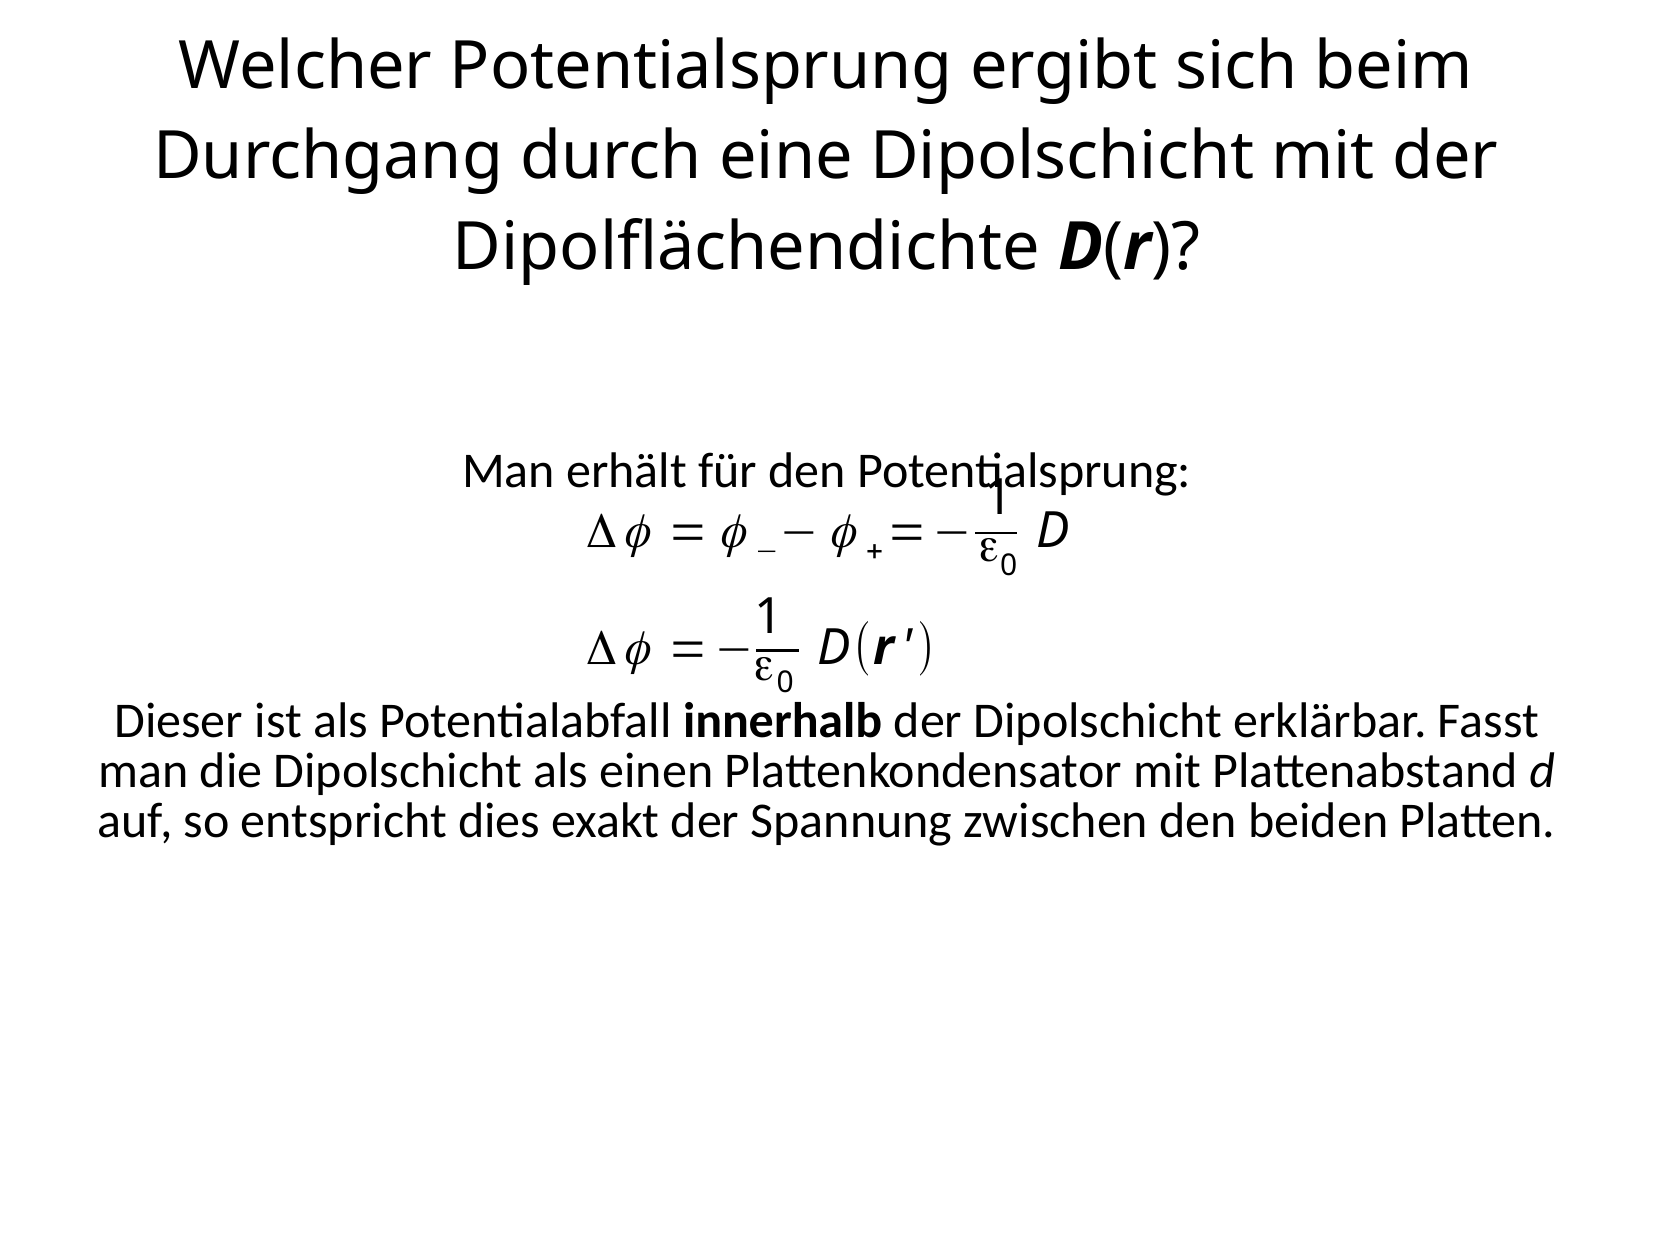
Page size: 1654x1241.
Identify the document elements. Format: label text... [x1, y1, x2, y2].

title Welcher Potentialsprung ergibt sich beim Durchgang durch eine Dipolschicht mit der Dipolflächendichte D(r)? [82, 19, 1571, 287]
subtitle Man erhält für den Potentialsprung: Dieser ist als Potentialabfall innerhalb der Dipolschicht erklärbar. Fasst man die Dipolschicht als einen Plattenkondensator mit Plattenabstand d auf, so entspricht dies exakt der Spannung zwischen den beiden Platten. [82, 290, 1571, 1010]
chart [578, 467, 1076, 702]
